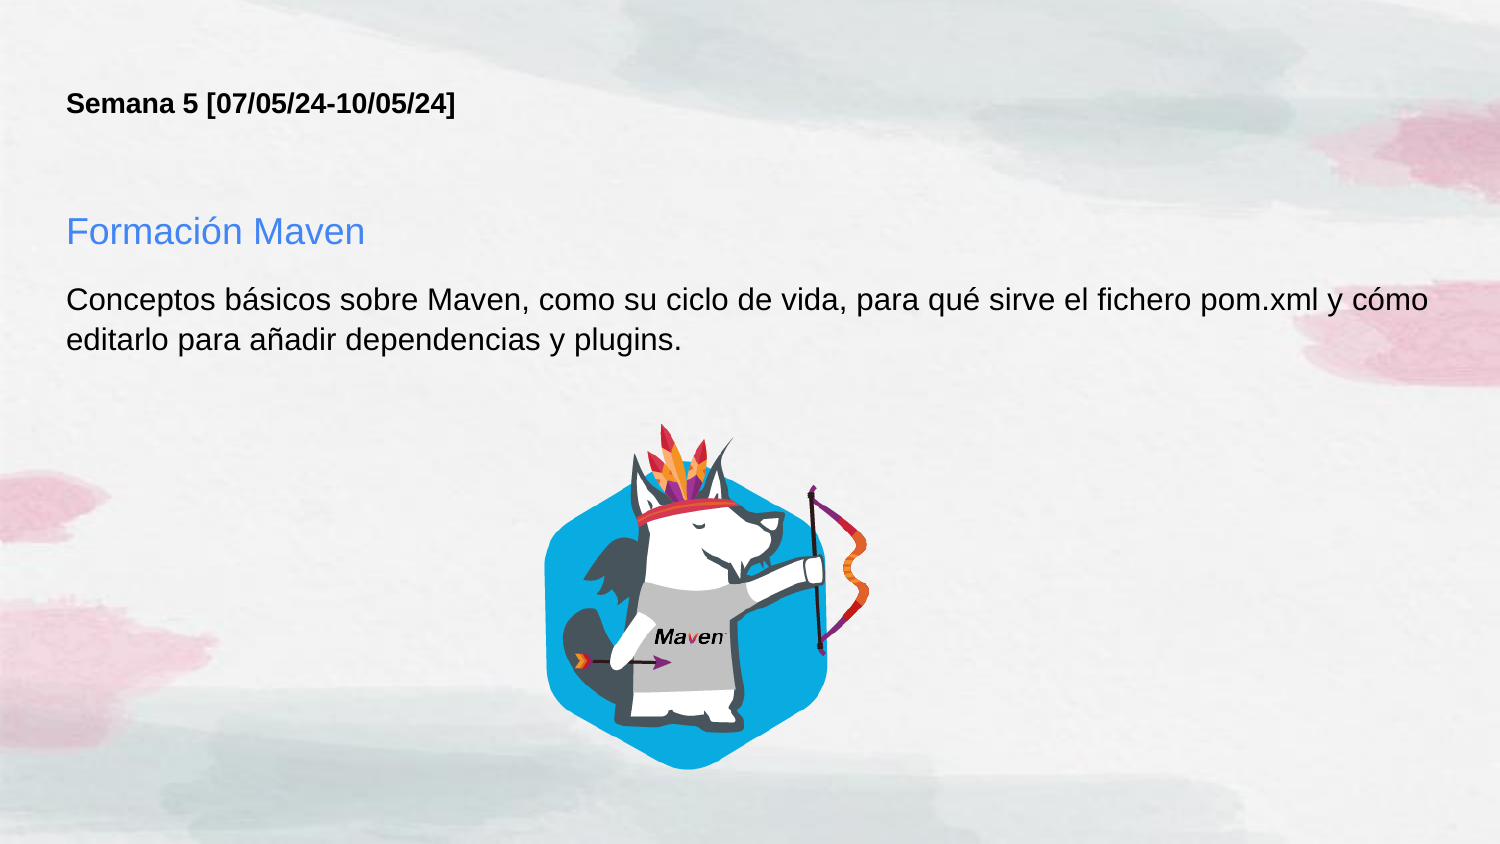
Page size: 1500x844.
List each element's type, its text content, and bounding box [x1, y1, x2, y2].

list Formación Maven Conceptos básicos sobre Maven, como su ciclo de vida, para qué sirve el fichero pom.xml y cómo editarlo para añadir dependencias y plugins. [51, 189, 1449, 464]
title Semana 5 [07/05/24-10/05/24] [51, 72, 1449, 167]
picture [0, 0, 1500, 844]
